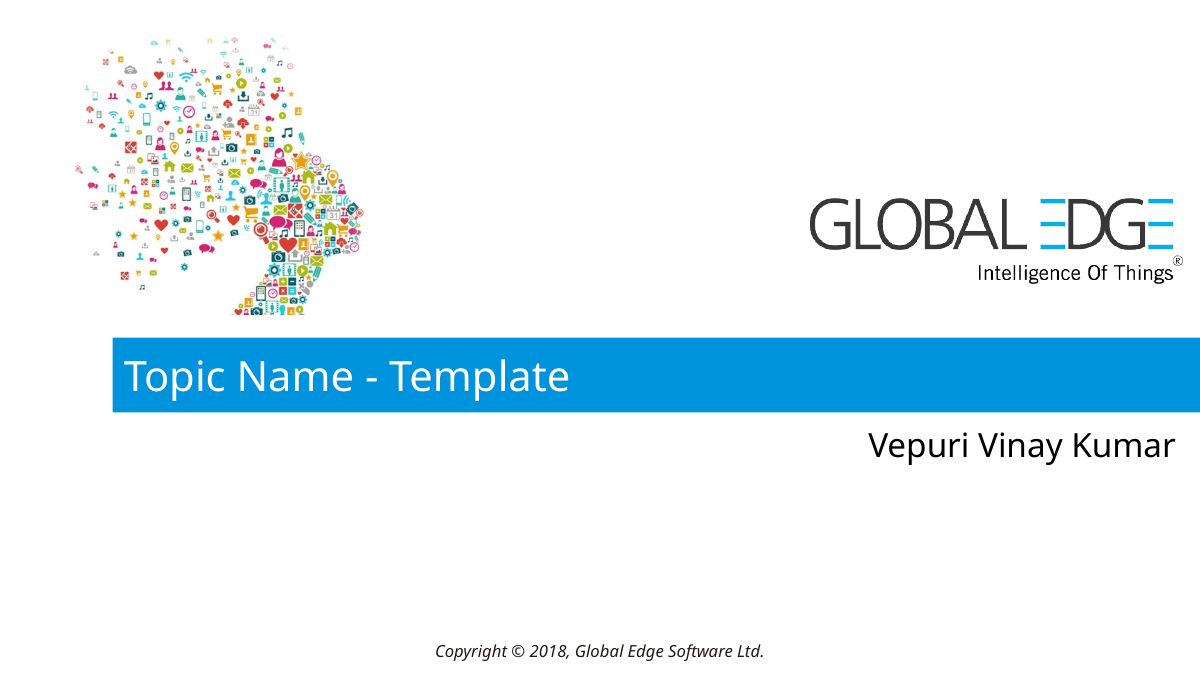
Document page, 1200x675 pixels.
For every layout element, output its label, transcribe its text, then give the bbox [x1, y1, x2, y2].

picture [75, 0, 377, 315]
list Vepuri Vinay Kumar [325, 412, 1188, 475]
title Topic Name - Template [112, 337, 1200, 413]
picture [756, 143, 1194, 337]
